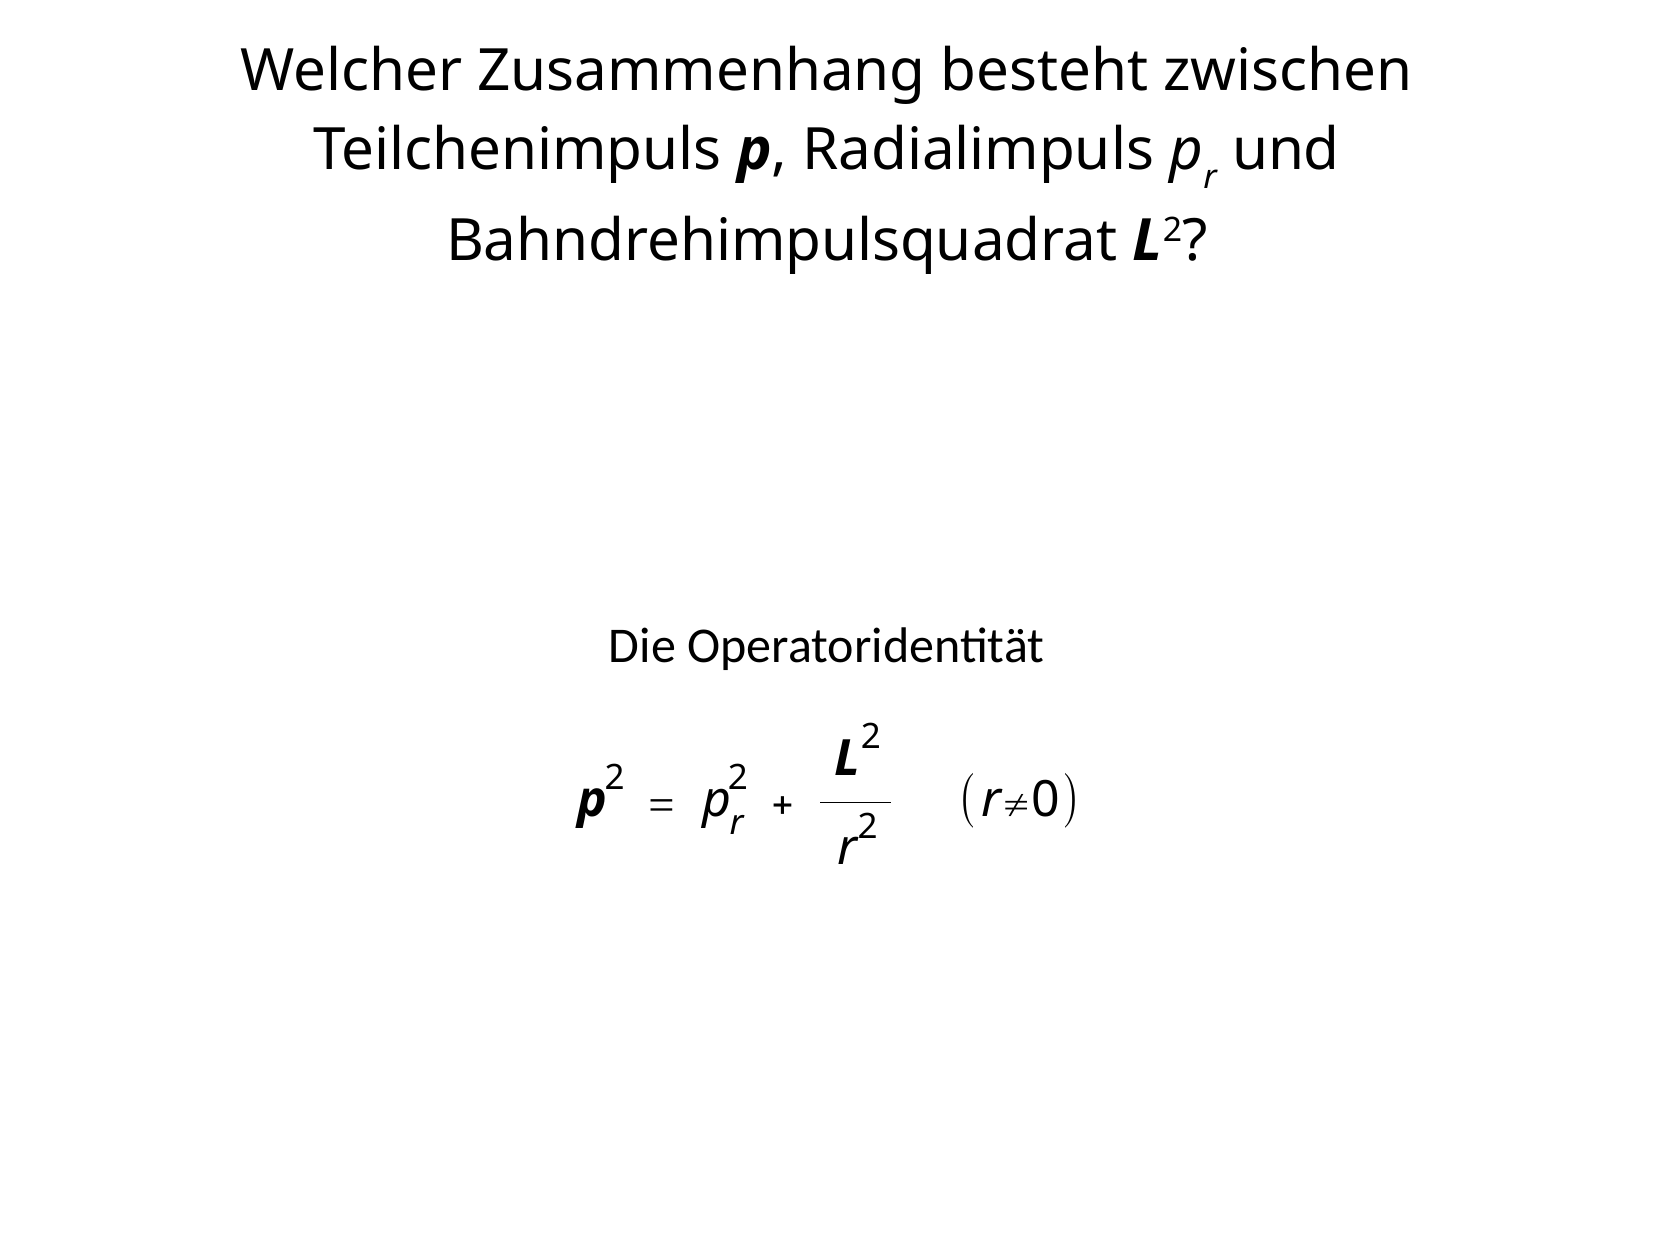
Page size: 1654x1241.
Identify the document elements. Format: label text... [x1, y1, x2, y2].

title Welcher Zusammenhang besteht zwischen Teilchenimpuls p, Radialimpuls pr und Bahndrehimpulsquadrat L2? [82, 49, 1571, 257]
subtitle Die Operatoridentität [82, 290, 1571, 1010]
chart [568, 716, 1085, 879]
